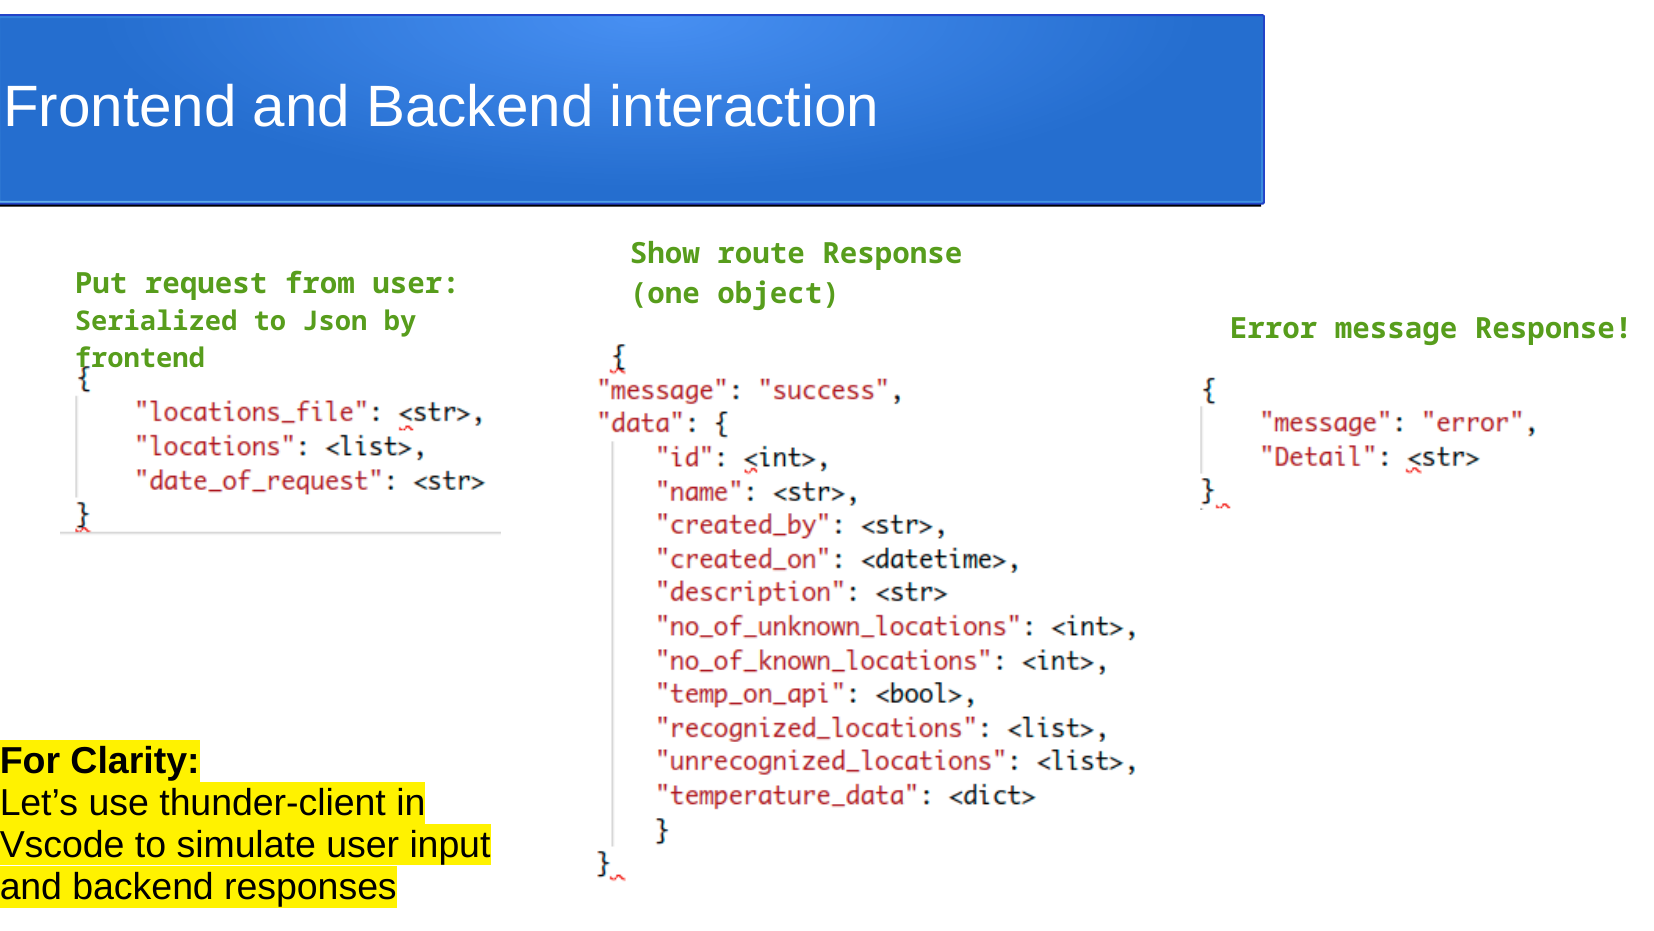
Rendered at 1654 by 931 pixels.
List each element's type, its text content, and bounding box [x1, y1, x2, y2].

text_box For Clarity: Let’s use thunder-client in Vscode to simulate user input and backend responses [0, 732, 556, 916]
text_box Show route Response (one object) [615, 225, 1051, 318]
picture [593, 329, 1141, 900]
text_box Error message Response! [1215, 300, 1651, 361]
title Frontend and Backend interaction [3, 29, 1260, 184]
picture [60, 354, 501, 541]
picture [1199, 372, 1546, 511]
text_box Put request from user: Serialized to Json by frontend [60, 255, 496, 381]
